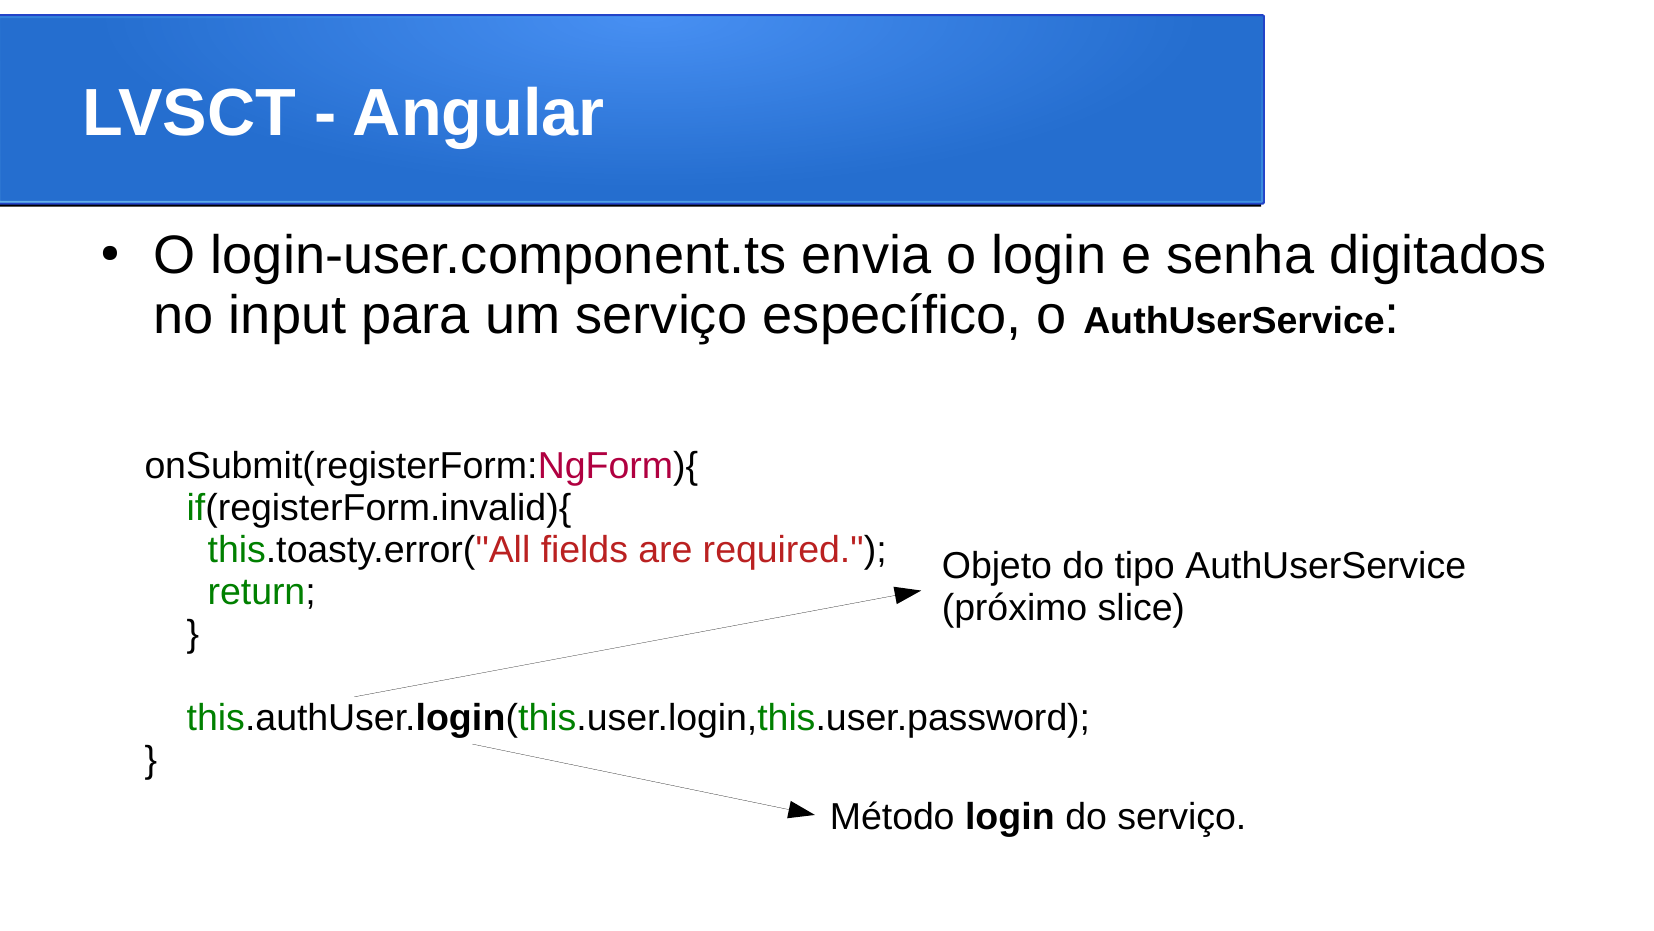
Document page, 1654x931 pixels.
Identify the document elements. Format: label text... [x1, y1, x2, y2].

list O login-user.component.ts envia o login e senha digitados no input para um serviço específico, o AuthUserService: [82, 224, 1571, 764]
title LVSCT - Angular [82, 35, 1235, 189]
text_box Objeto do tipo AuthUserService (próximo slice) [927, 537, 1482, 637]
text_box Método login do serviço. [814, 787, 1262, 845]
text_box onSubmit(registerForm:NgForm){ if(registerForm.invalid){ this.toasty.error("All fields are required."); return; } this.authUser.login(this.user.login,this.user.password); } [129, 437, 1394, 788]
